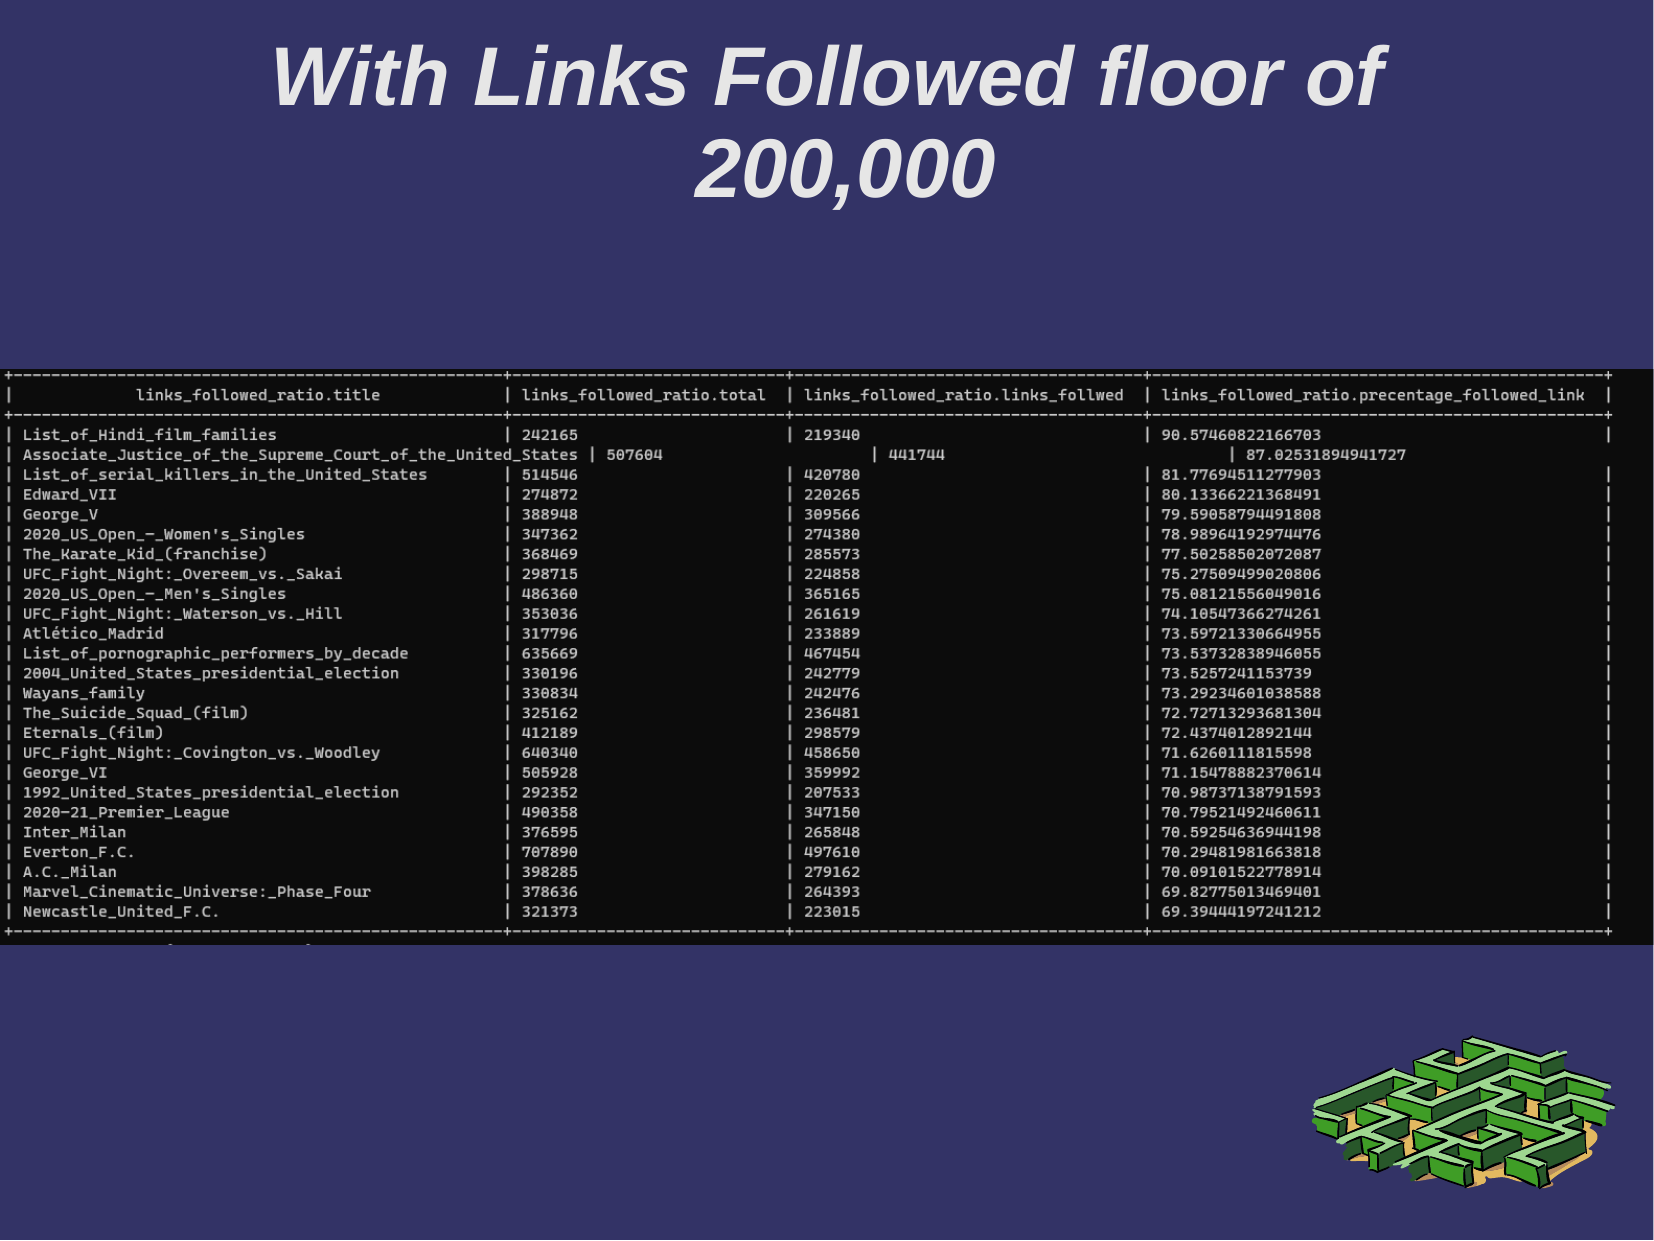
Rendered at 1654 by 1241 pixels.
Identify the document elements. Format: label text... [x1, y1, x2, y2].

title With Links Followed floor of 200,000 [121, 19, 1534, 227]
picture [0, 369, 1654, 946]
